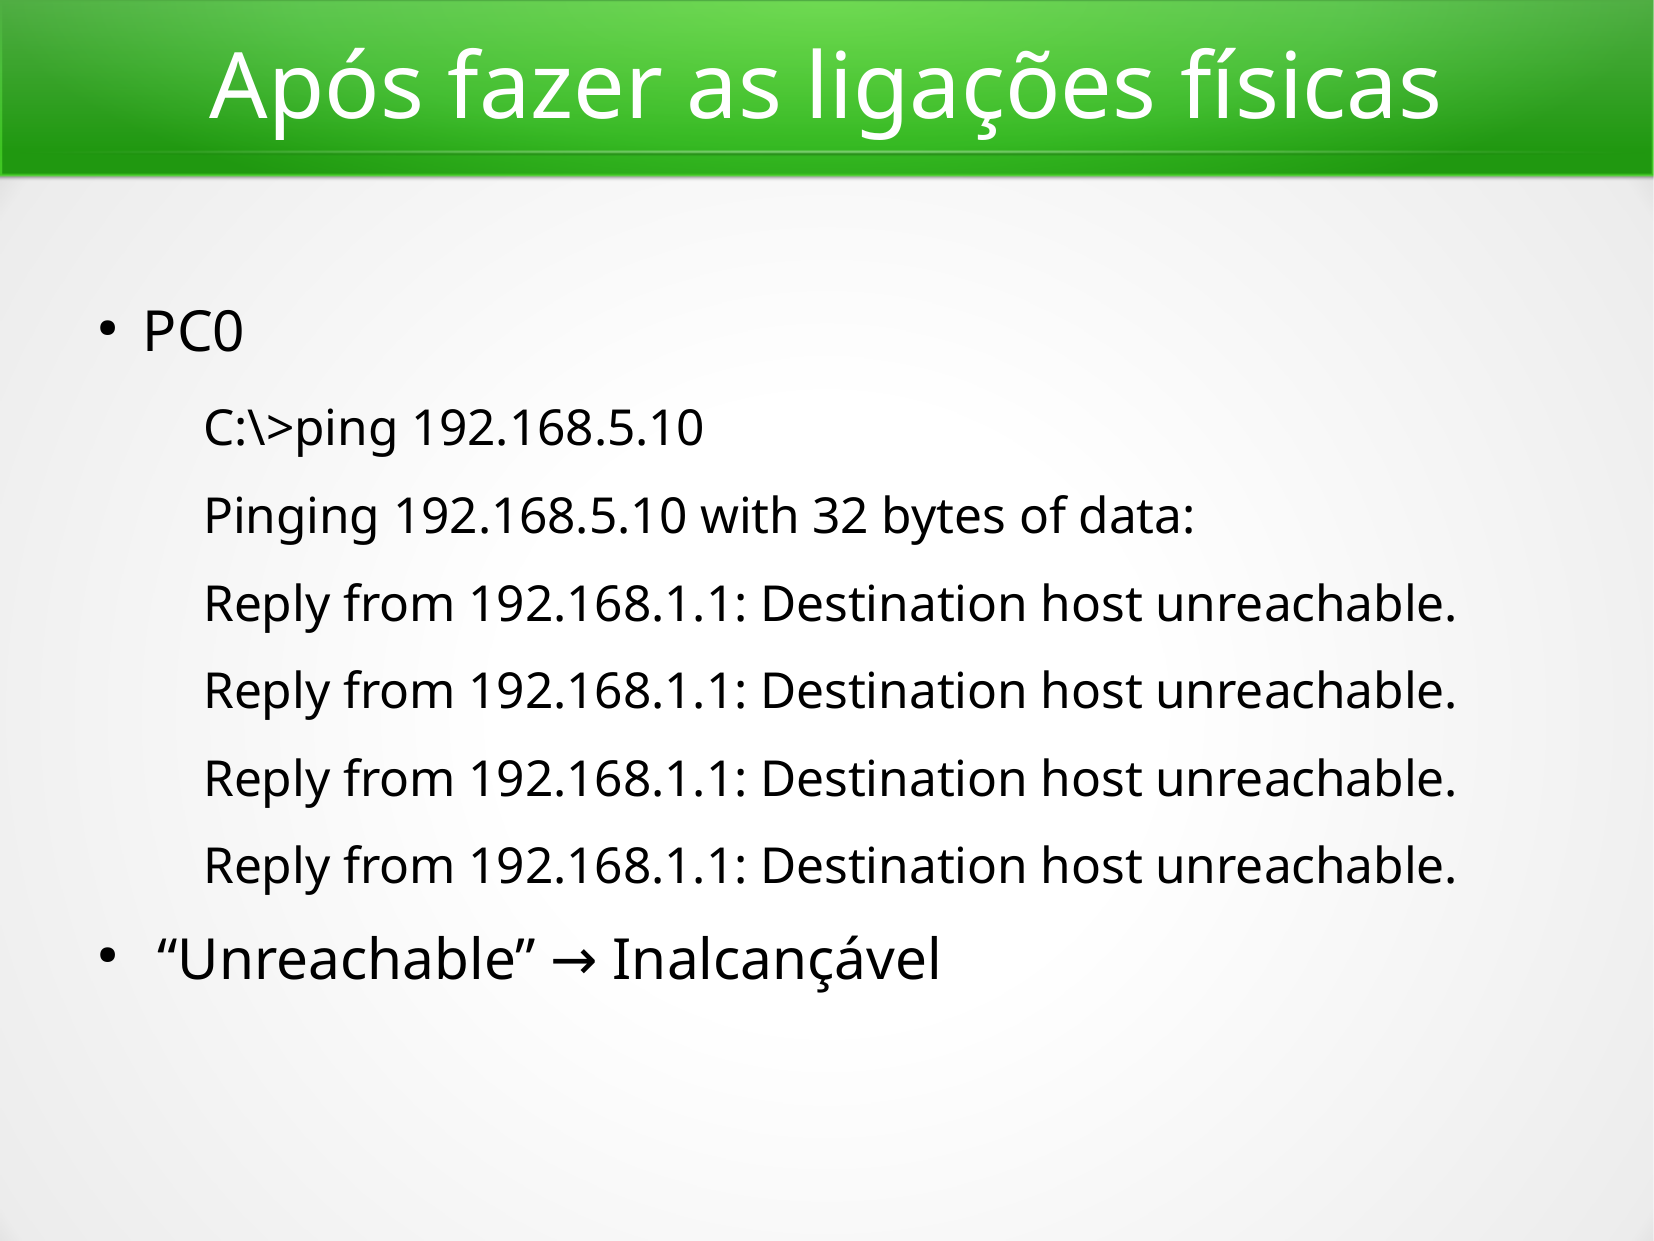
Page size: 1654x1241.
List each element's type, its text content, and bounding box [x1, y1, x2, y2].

picture [0, 0, 1654, 1241]
list PC0 C:\>ping 192.168.5.10 Pinging 192.168.5.10 with 32 bytes of data: Reply from 192.168.1.1: Destination host unreachable. Reply from 192.168.1.1: Destination host unreachable. Reply from 192.168.1.1: Destination host unreachable. Reply from 192.168.1.1: Destination host unreachable. “Unreachable” → Inalcançável [82, 290, 1571, 1010]
title Após fazer as ligações físicas [82, 11, 1571, 154]
